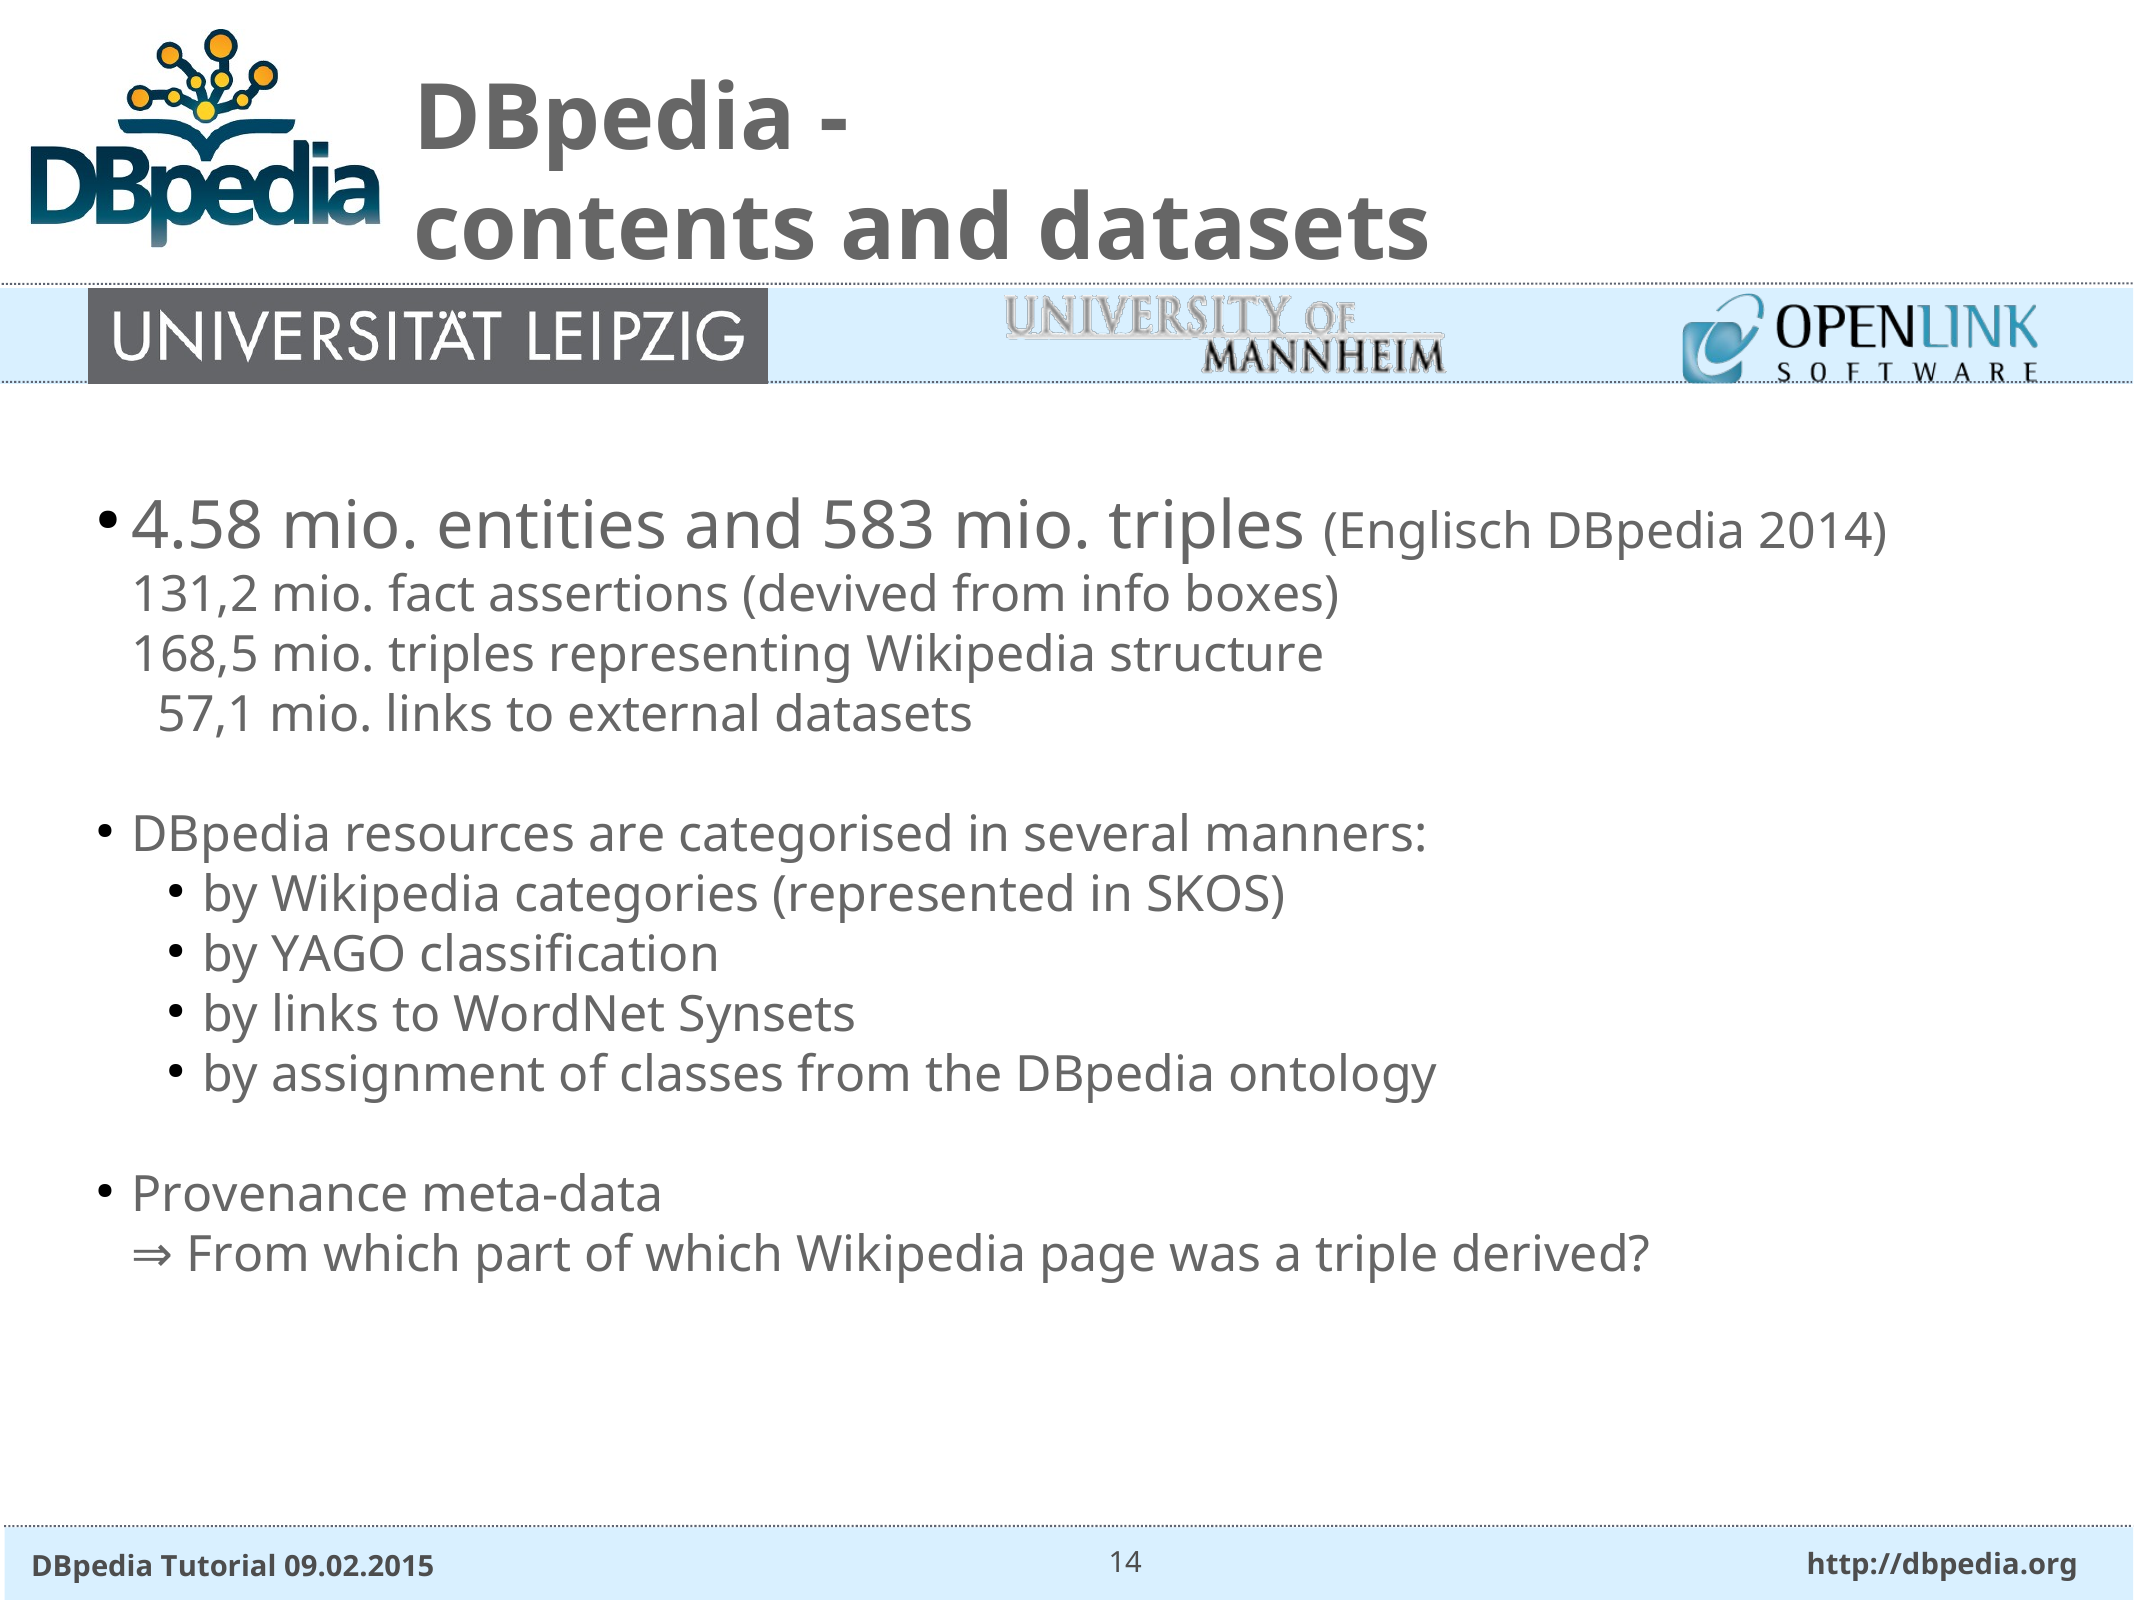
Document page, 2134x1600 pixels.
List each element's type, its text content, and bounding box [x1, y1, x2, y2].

picture [88, 288, 768, 384]
picture [1003, 295, 1447, 377]
title DBpedia - contents and datasets [413, 57, 2097, 278]
picture [27, 29, 384, 250]
text_box 4.58 mio. entities and 583 mio. triples (Englisch DBpedia 2014) 131,2 mio. fact assertions (devived from info boxes) 168,5 mio. triples representing Wikipedia structure 57,1 mio. links to external datasets DBpedia resources are categorised in several manners: by Wikipedia categories (represented in SKOS) by YAGO classification by links to WordNet Synsets by assignment of classes from the DBpedia ontology Provenance meta-data ⇒ From which part of which Wikipedia page was a triple derived? [81, 474, 2061, 1430]
picture [1682, 293, 2038, 384]
